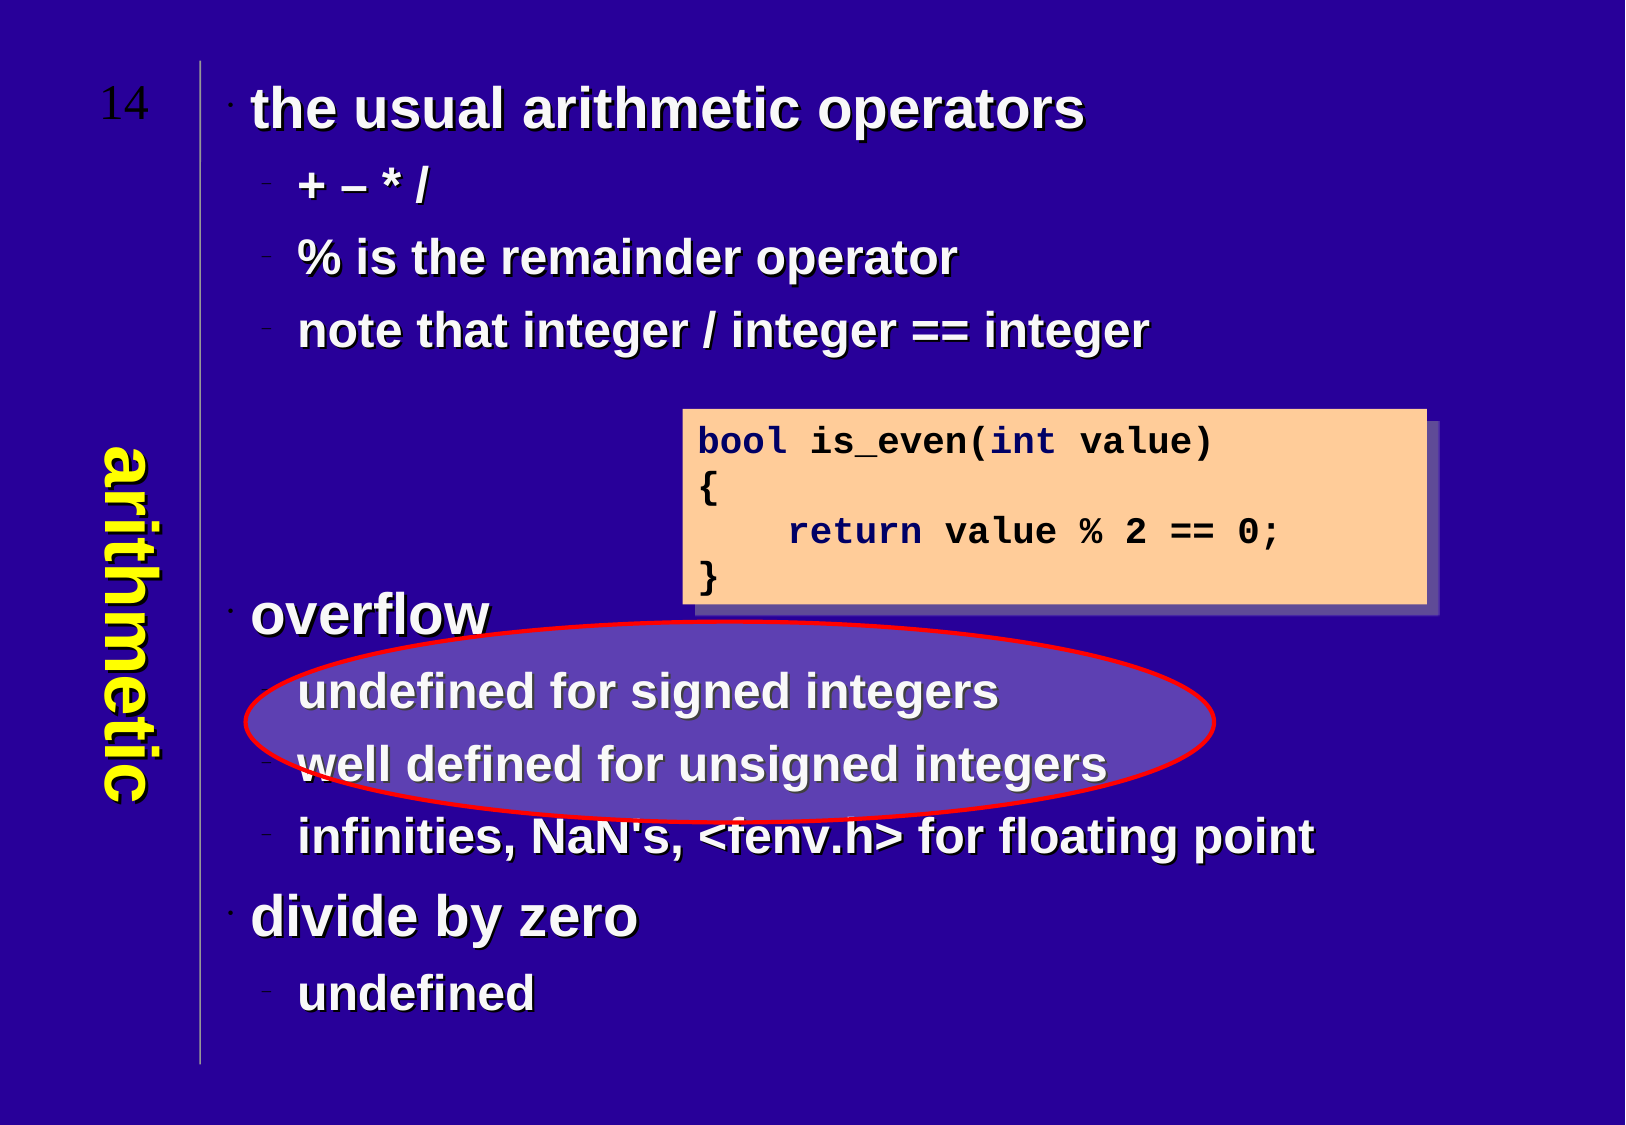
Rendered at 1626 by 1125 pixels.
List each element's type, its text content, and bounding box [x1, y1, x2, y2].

text_box [245, 621, 1215, 823]
list the usual arithmetic operators + – * / % is the remainder operator note that integer / integer == integer overflow undefined for signed integers well defined for unsigned integers infinities, NaN's, <fenv.h> for floating point divide by zero undefined [212, 62, 1550, 1063]
text_box bool is_even(int value) { return value % 2 == 0; } [682, 408, 1427, 605]
title arithmetic [50, 187, 188, 1063]
